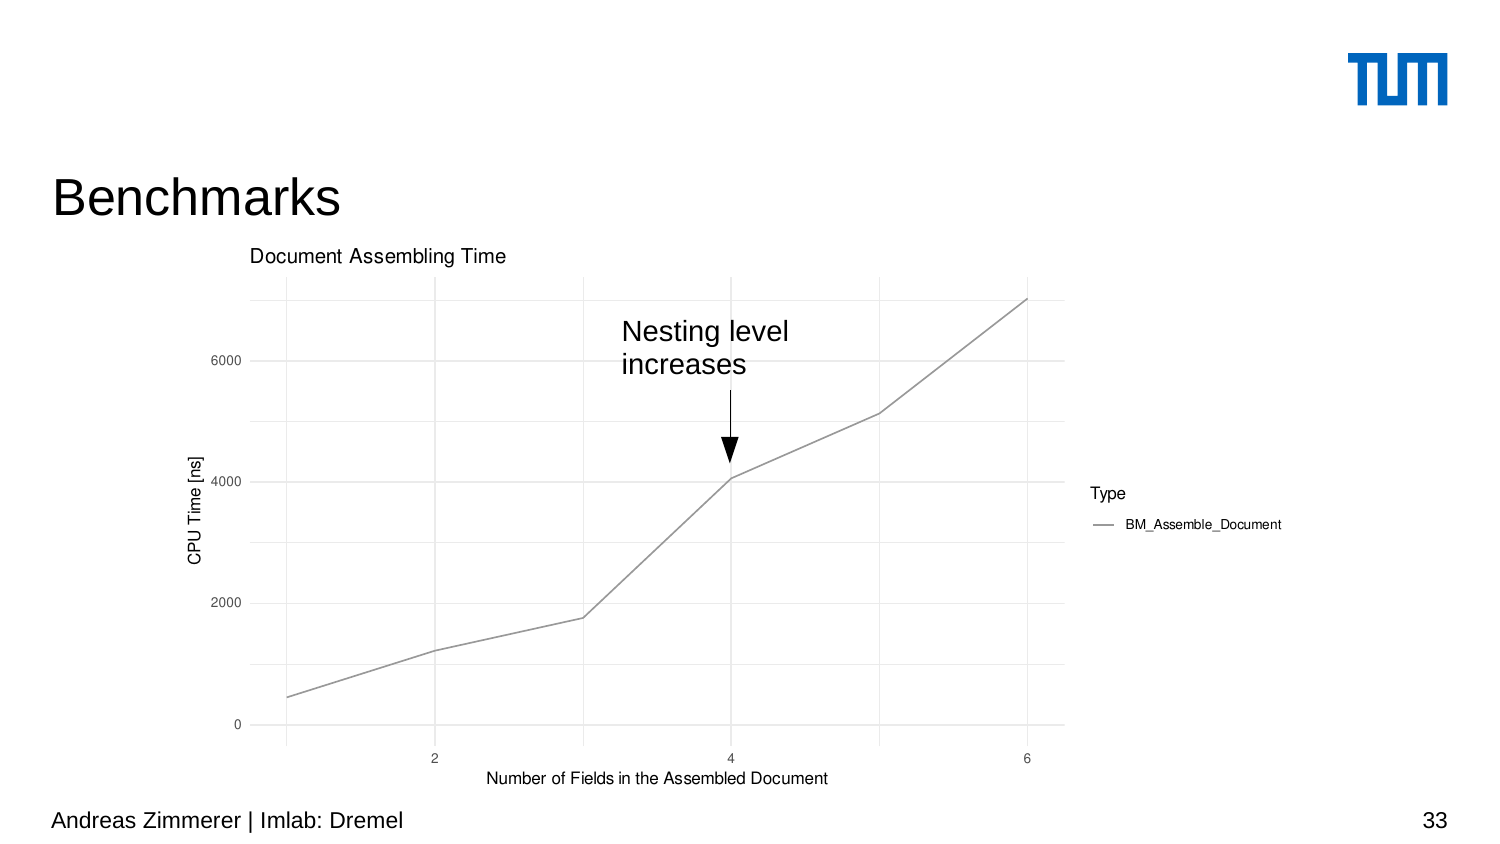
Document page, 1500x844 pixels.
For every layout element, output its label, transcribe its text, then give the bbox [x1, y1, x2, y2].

footer Andreas Zimmerer | Imlab: Dremel [51, 796, 1112, 842]
title Benchmarks [52, 159, 1449, 227]
slide_number <number> [1112, 796, 1448, 842]
picture [179, 240, 1298, 796]
text_box Nesting level increases [606, 308, 852, 389]
